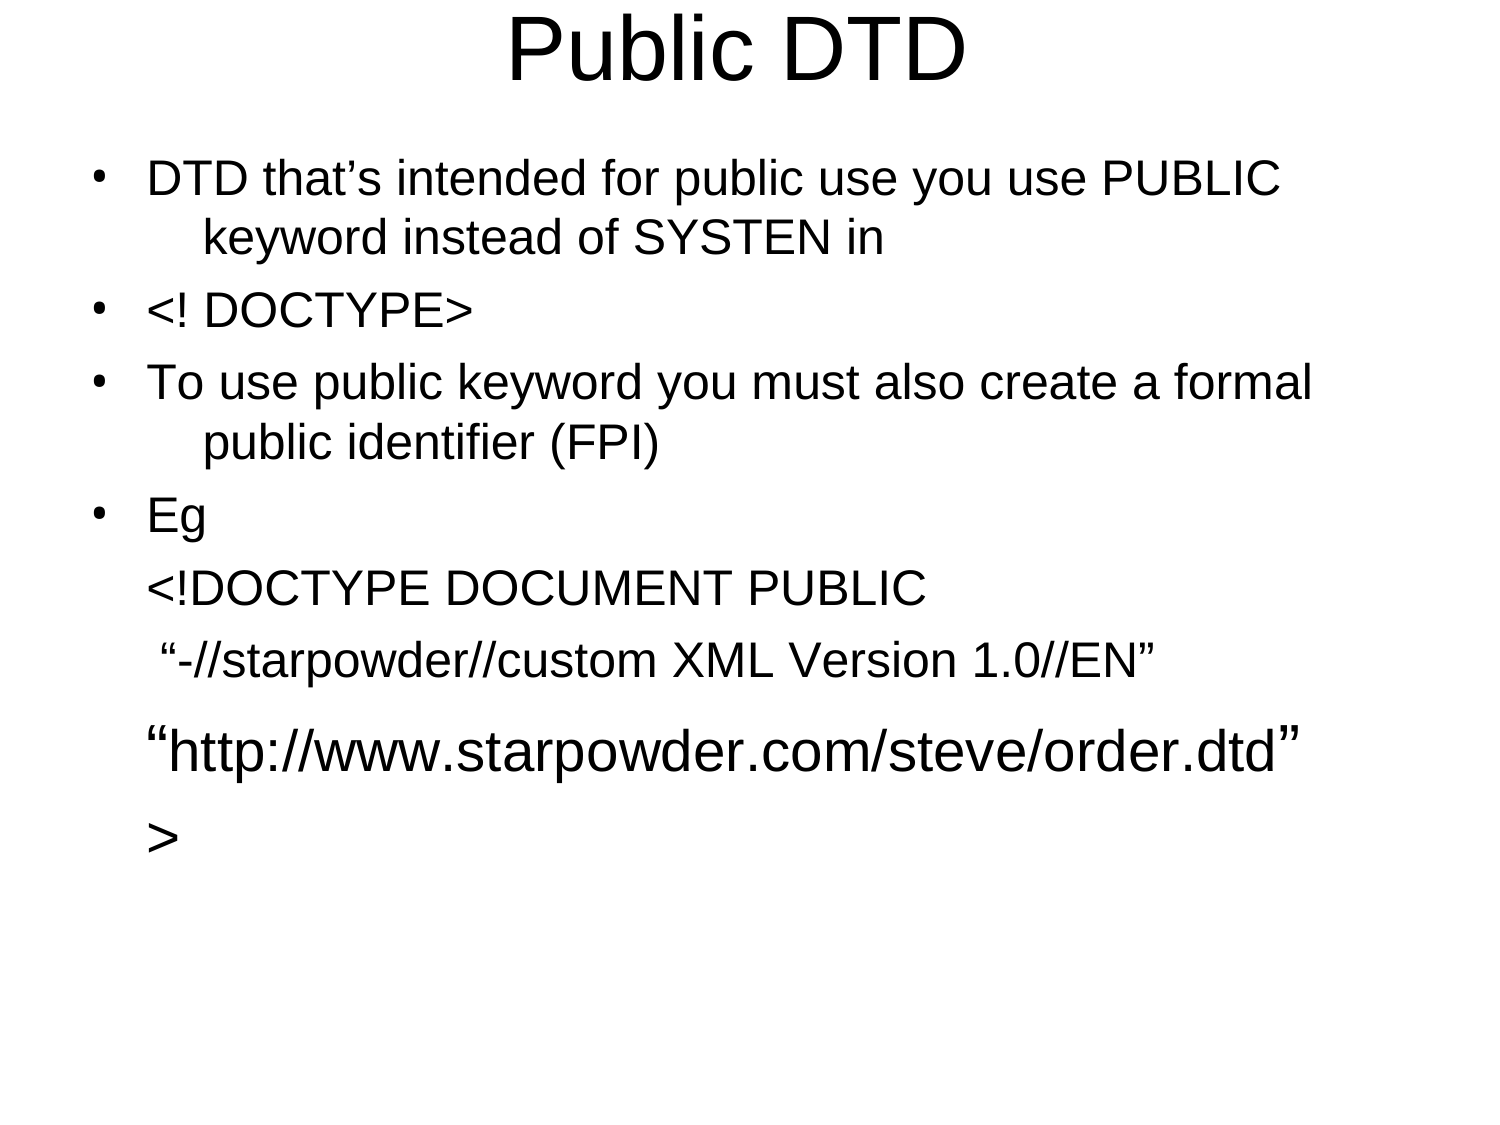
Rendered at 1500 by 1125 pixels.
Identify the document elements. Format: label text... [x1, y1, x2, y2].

list DTD that’s intended for public use you use PUBLIC keyword instead of SYSTEN in <! DOCTYPE> To use public keyword you must also create a formal public identifier (FPI) Eg <!DOCTYPE DOCUMENT PUBLIC “-//starpowder//custom XML Version 1.0//EN” “http://www.starpowder.com/steve/order.dtd” > [75, 137, 1426, 1005]
title Public DTD [62, 0, 1413, 138]
